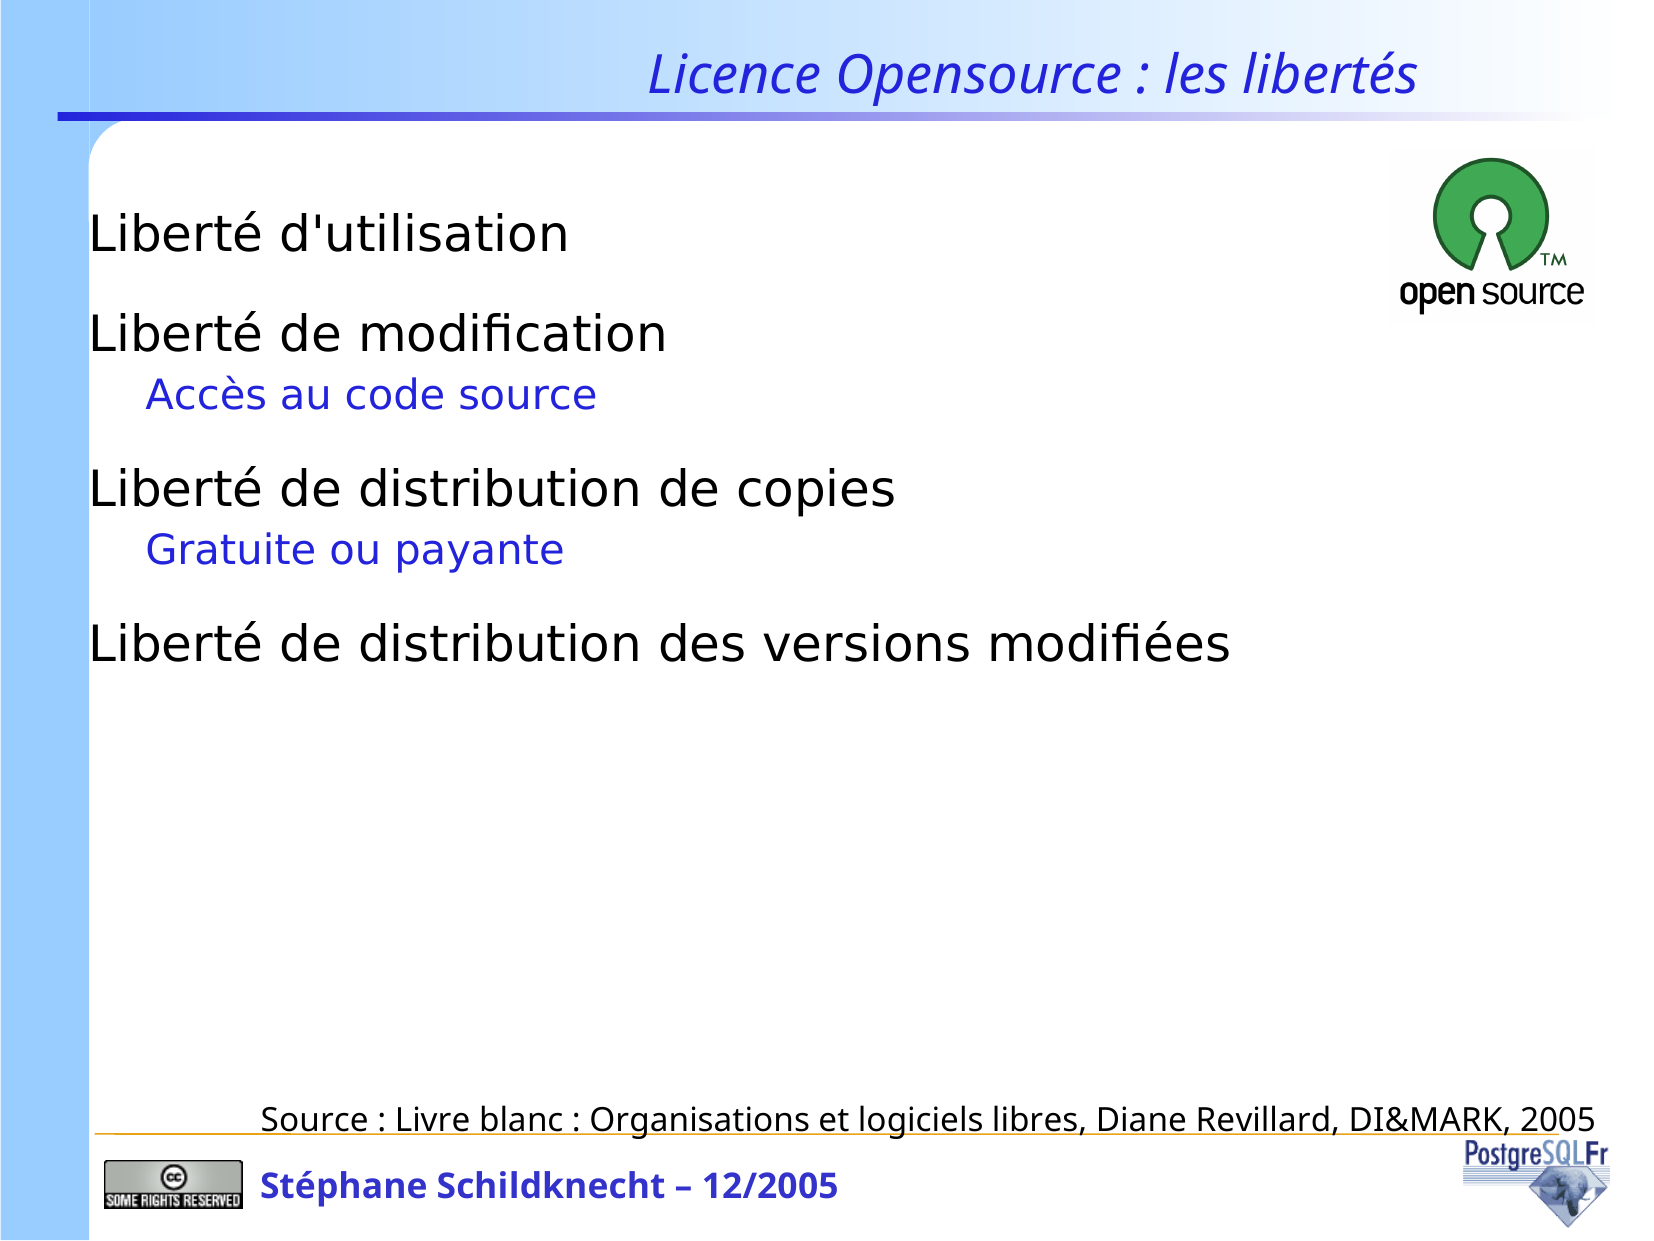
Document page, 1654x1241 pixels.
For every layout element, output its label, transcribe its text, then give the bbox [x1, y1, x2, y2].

picture [1462, 1139, 1610, 1228]
picture [104, 1160, 243, 1209]
title Licence Opensource : les libertés [472, 0, 1595, 148]
list Liberté d'utilisation Liberté de modification Accès au code source Liberté de distribution de copies Gratuite ou payante Liberté de distribution des versions modifiées [88, 175, 1547, 1064]
picture [1389, 147, 1595, 325]
text_box Source : Livre blanc : Organisations et logiciels libres, Diane Revillard, DI&MARK, 2005 [260, 1092, 1625, 1130]
